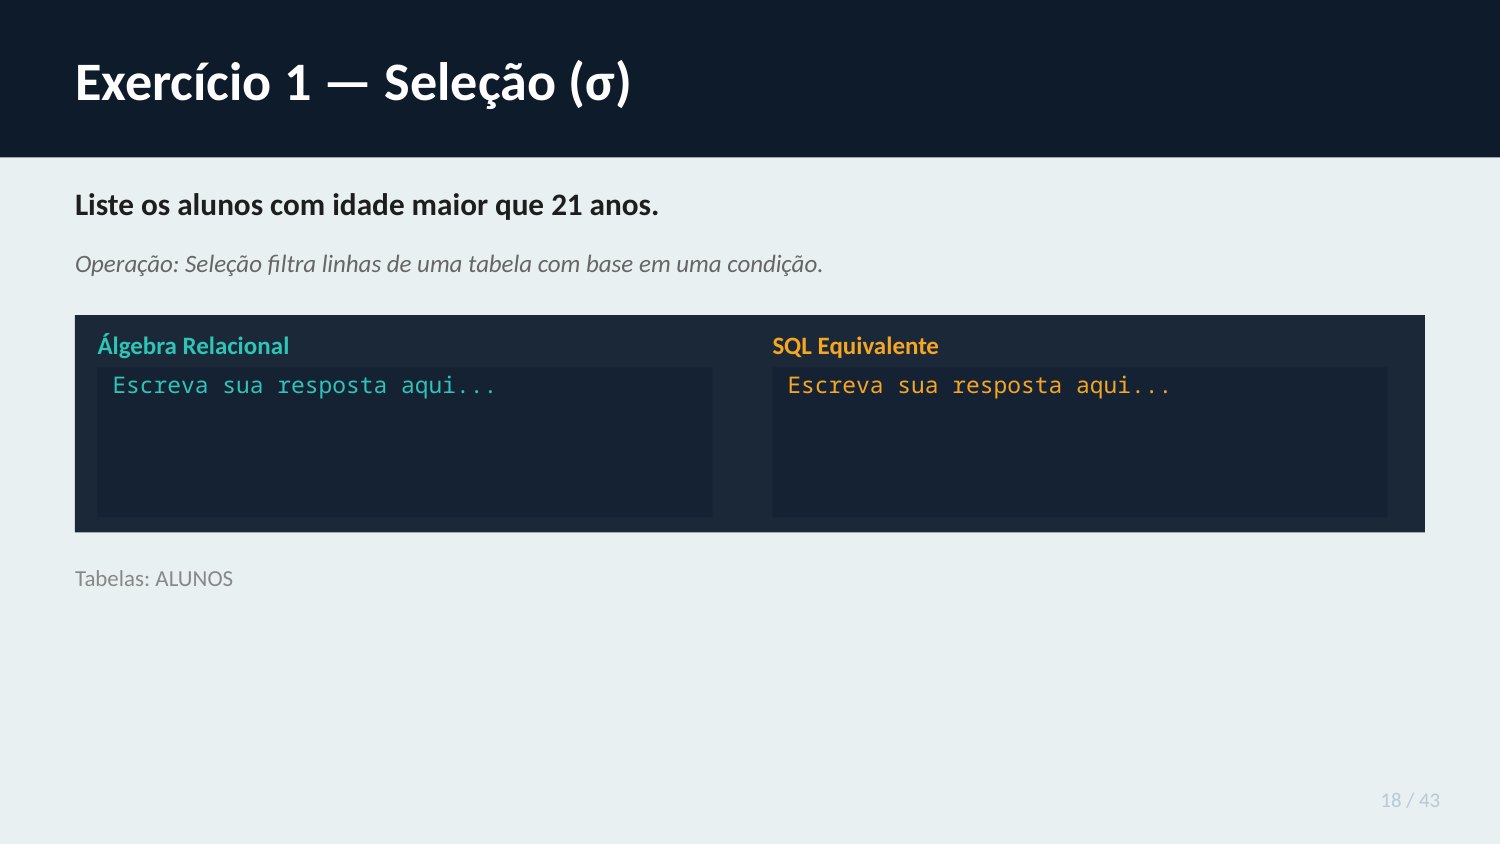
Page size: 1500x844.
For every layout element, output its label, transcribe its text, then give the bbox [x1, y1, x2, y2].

text_box Exercício 1 — Seleção (σ) [74, 22, 1425, 135]
text_box [74, 315, 1425, 533]
text_box 18 / 43 [1274, 772, 1455, 825]
text_box Operação: Seleção filtra linhas de uma tabela com base em uma condição. [74, 239, 1425, 285]
text_box Escreva sua resposta aqui... [787, 370, 1373, 513]
text_box Liste os alunos com idade maior que 21 anos. [74, 172, 1425, 233]
text_box [0, 0, 1500, 158]
text_box Álgebra Relacional [97, 322, 713, 367]
text_box Tabelas: ALUNOS [74, 554, 1425, 600]
text_box SQL Equivalente [772, 322, 1388, 367]
text_box Escreva sua resposta aqui... [112, 370, 698, 513]
